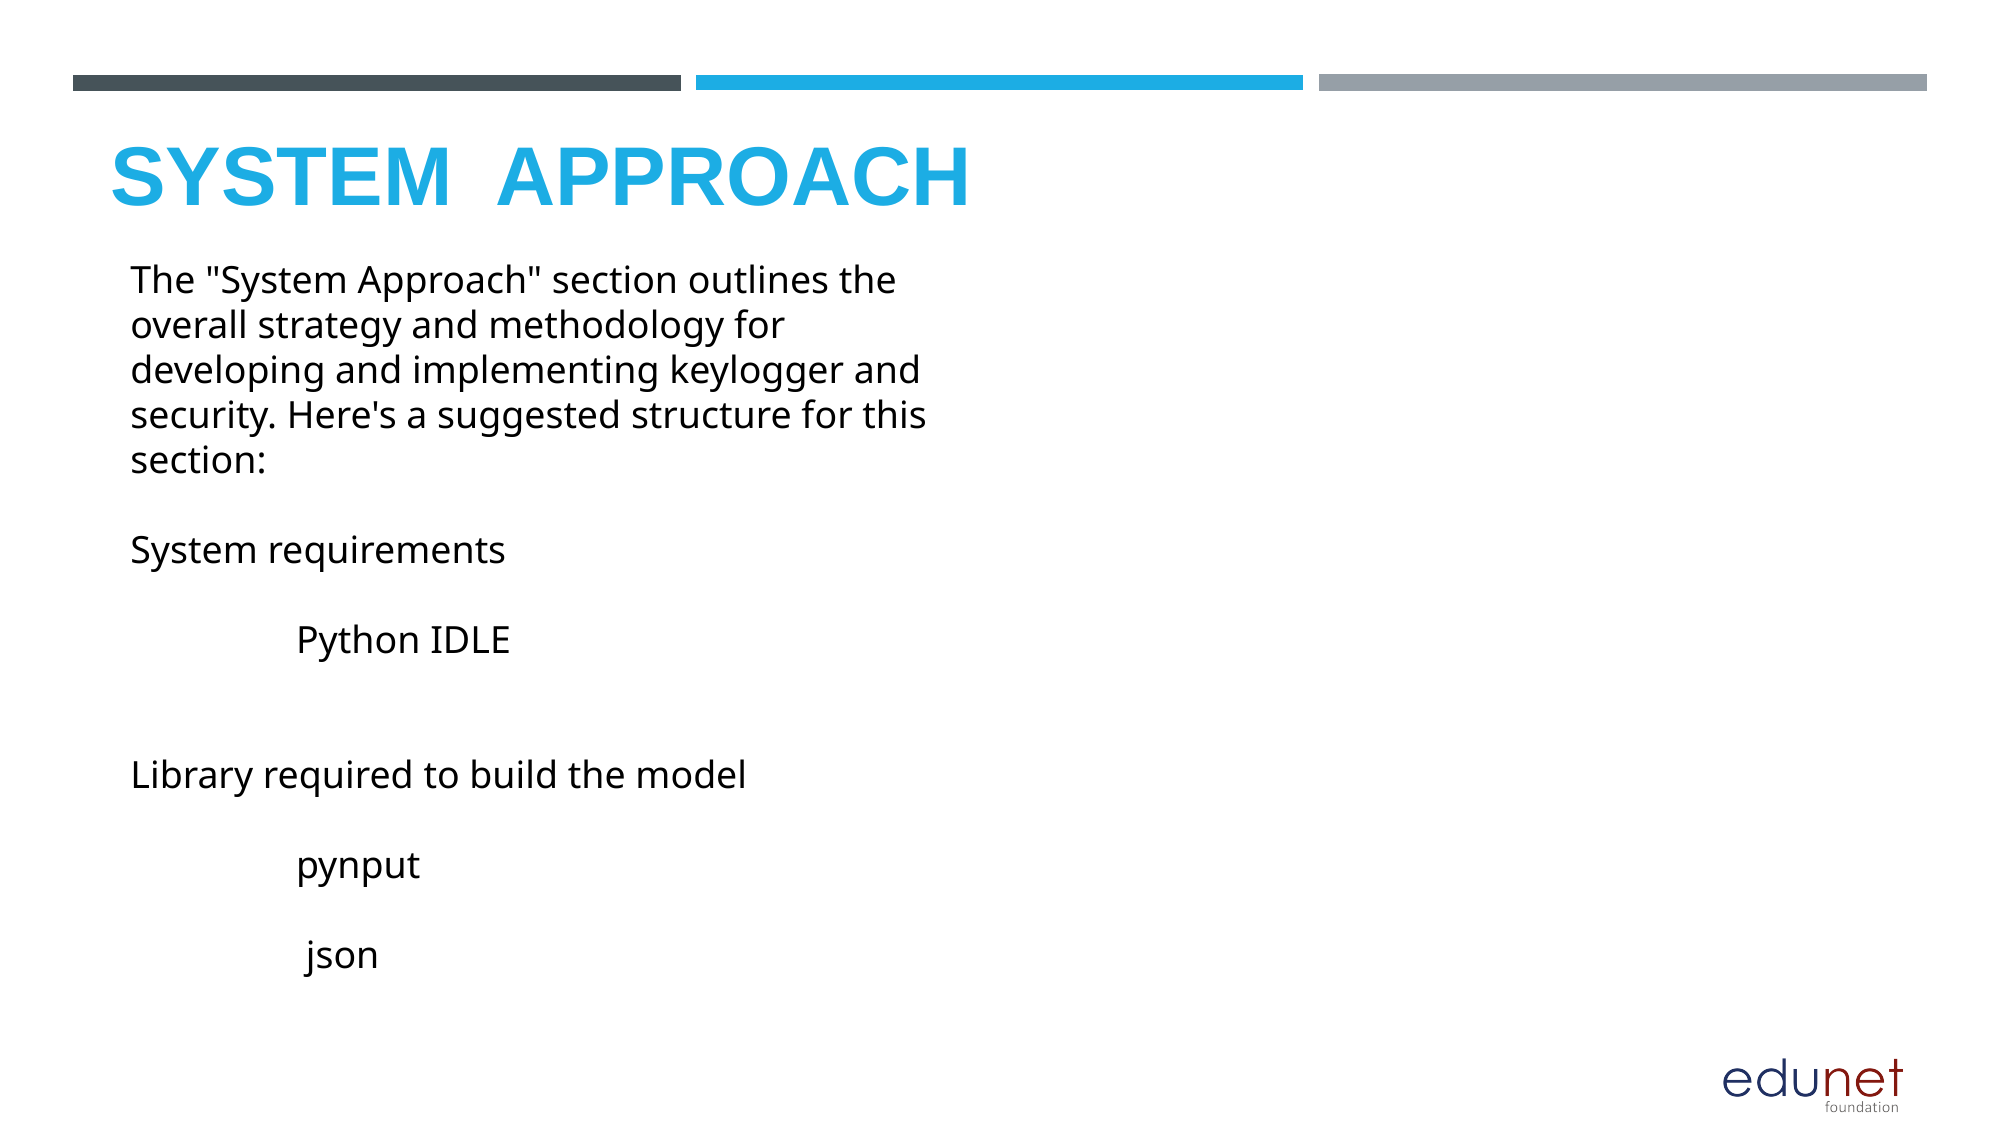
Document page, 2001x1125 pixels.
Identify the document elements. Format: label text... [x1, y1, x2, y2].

title System Approach [95, 108, 1905, 196]
text_box The "System Approach" section outlines the overall strategy and methodology for developing and implementing keylogger and security. Here's a suggested structure for this section: System requirements Python IDLE Library required to build the model pynput json [115, 248, 964, 984]
